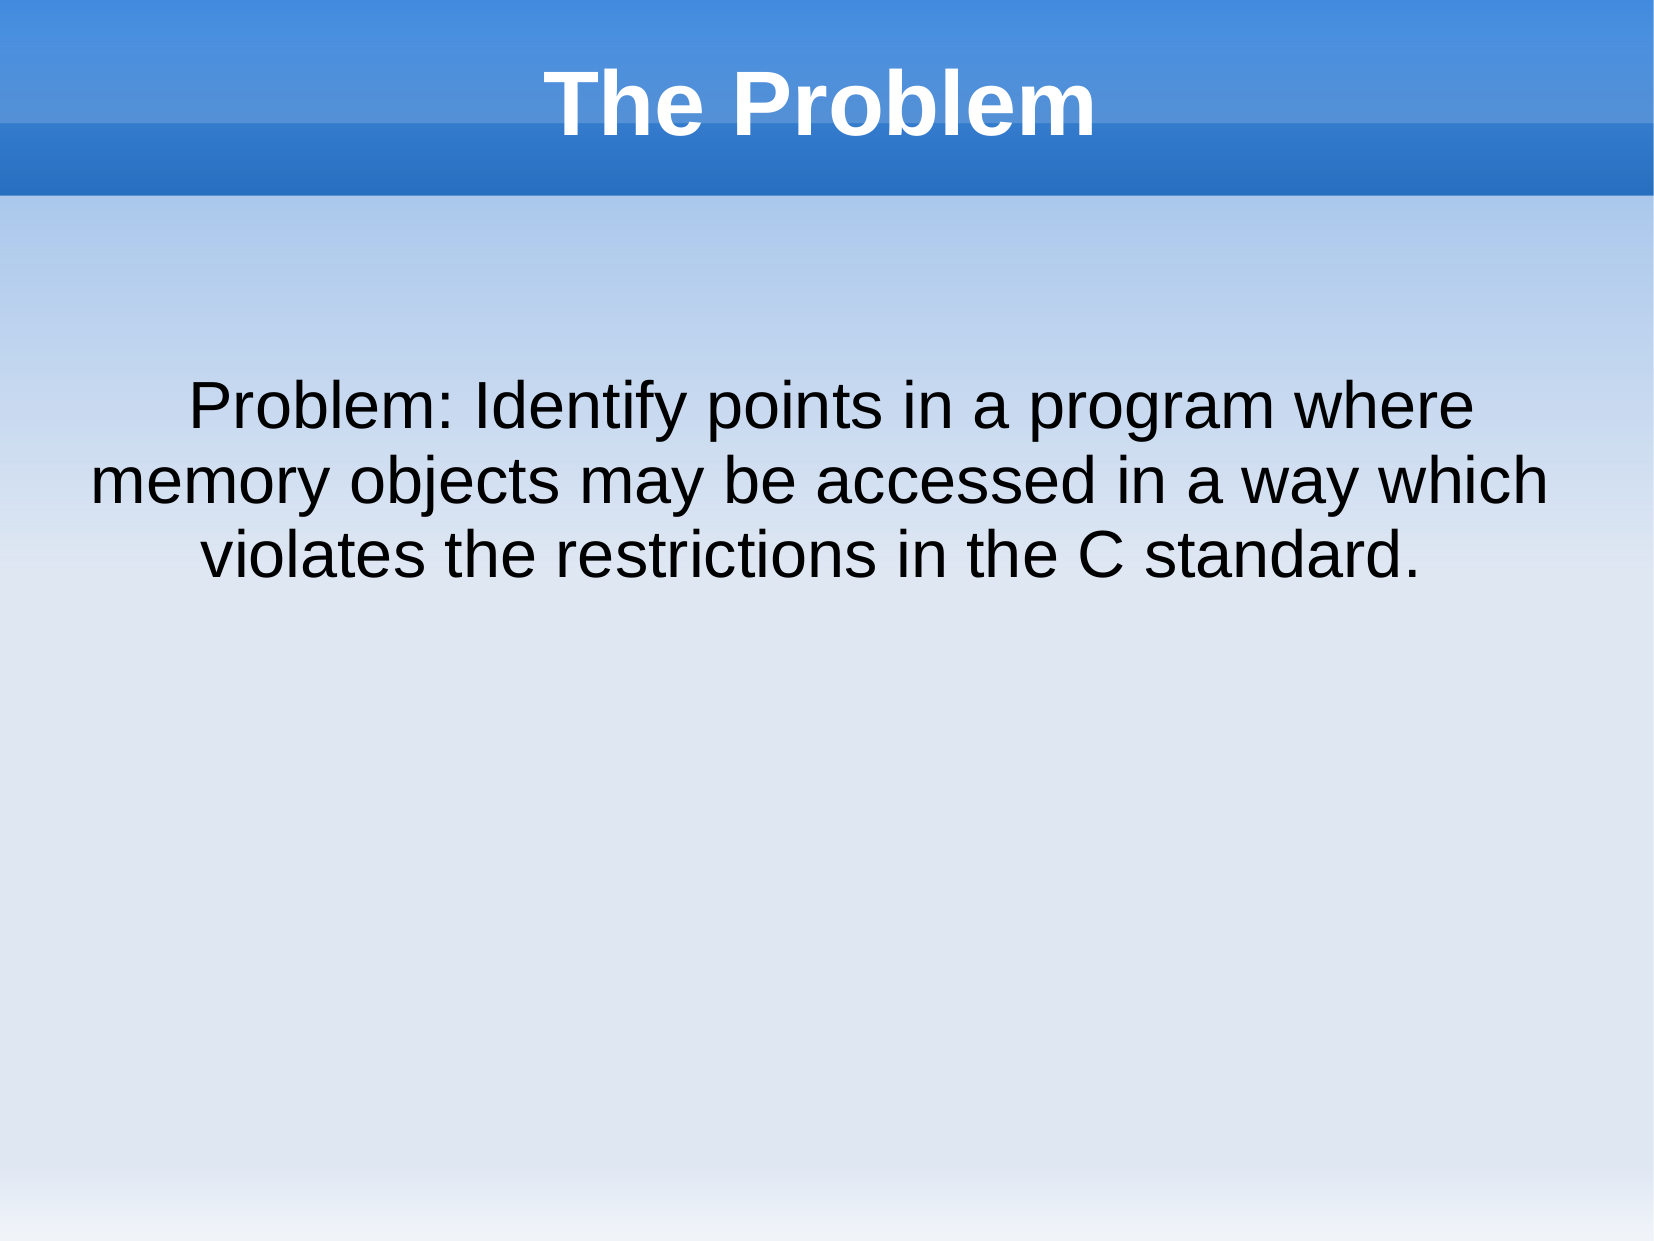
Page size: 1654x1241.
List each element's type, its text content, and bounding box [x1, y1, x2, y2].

picture [0, 0, 1654, 1241]
subtitle Problem: Identify points in a program where memory objects may be accessed in a way which violates the restrictions in the C standard. [76, 0, 1565, 1109]
